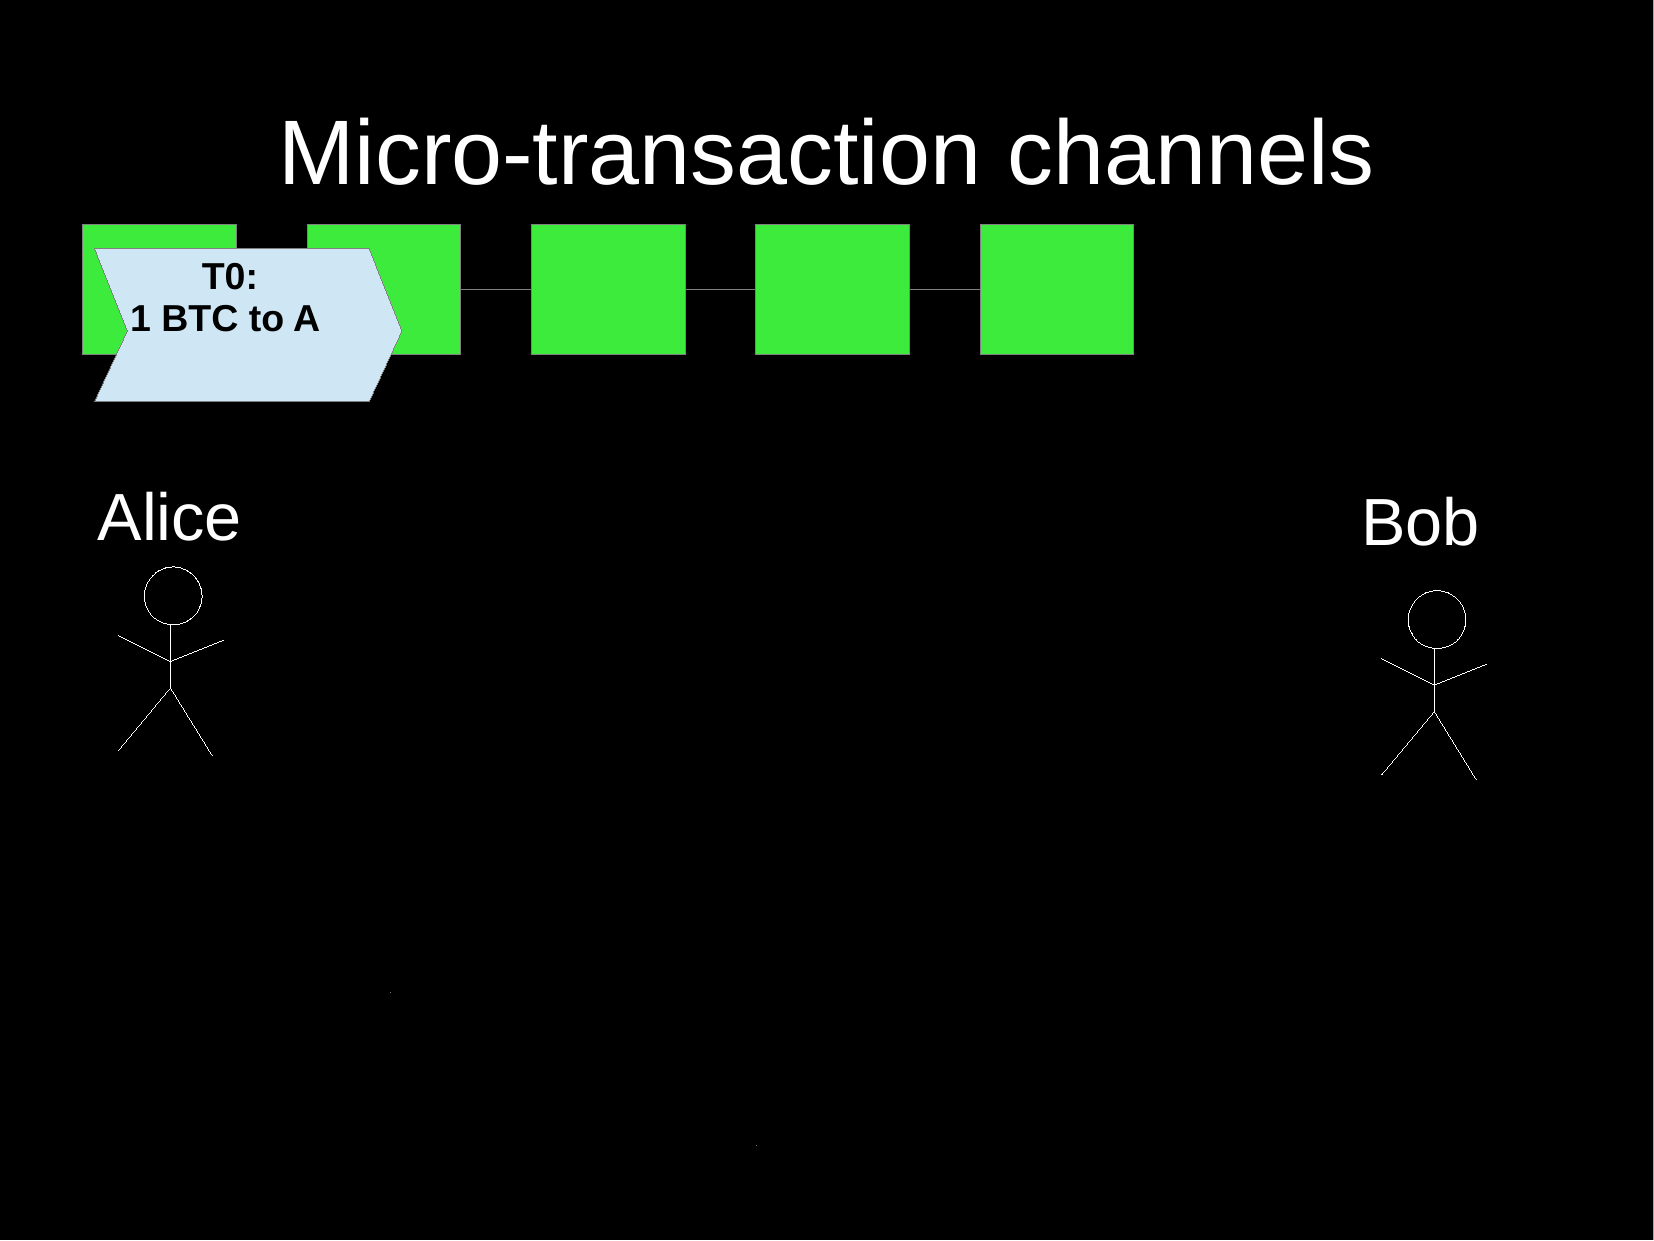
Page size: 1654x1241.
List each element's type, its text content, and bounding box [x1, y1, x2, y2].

text_box [755, 224, 910, 355]
text_box [82, 224, 237, 355]
text_box Alice [82, 472, 308, 563]
text_box T0: 1 BTC to A [94, 248, 402, 402]
title Micro-transaction channels [82, 49, 1571, 257]
text_box [307, 224, 461, 355]
text_box Bob [1346, 477, 1571, 568]
text_box [531, 224, 686, 355]
text_box [980, 224, 1134, 355]
